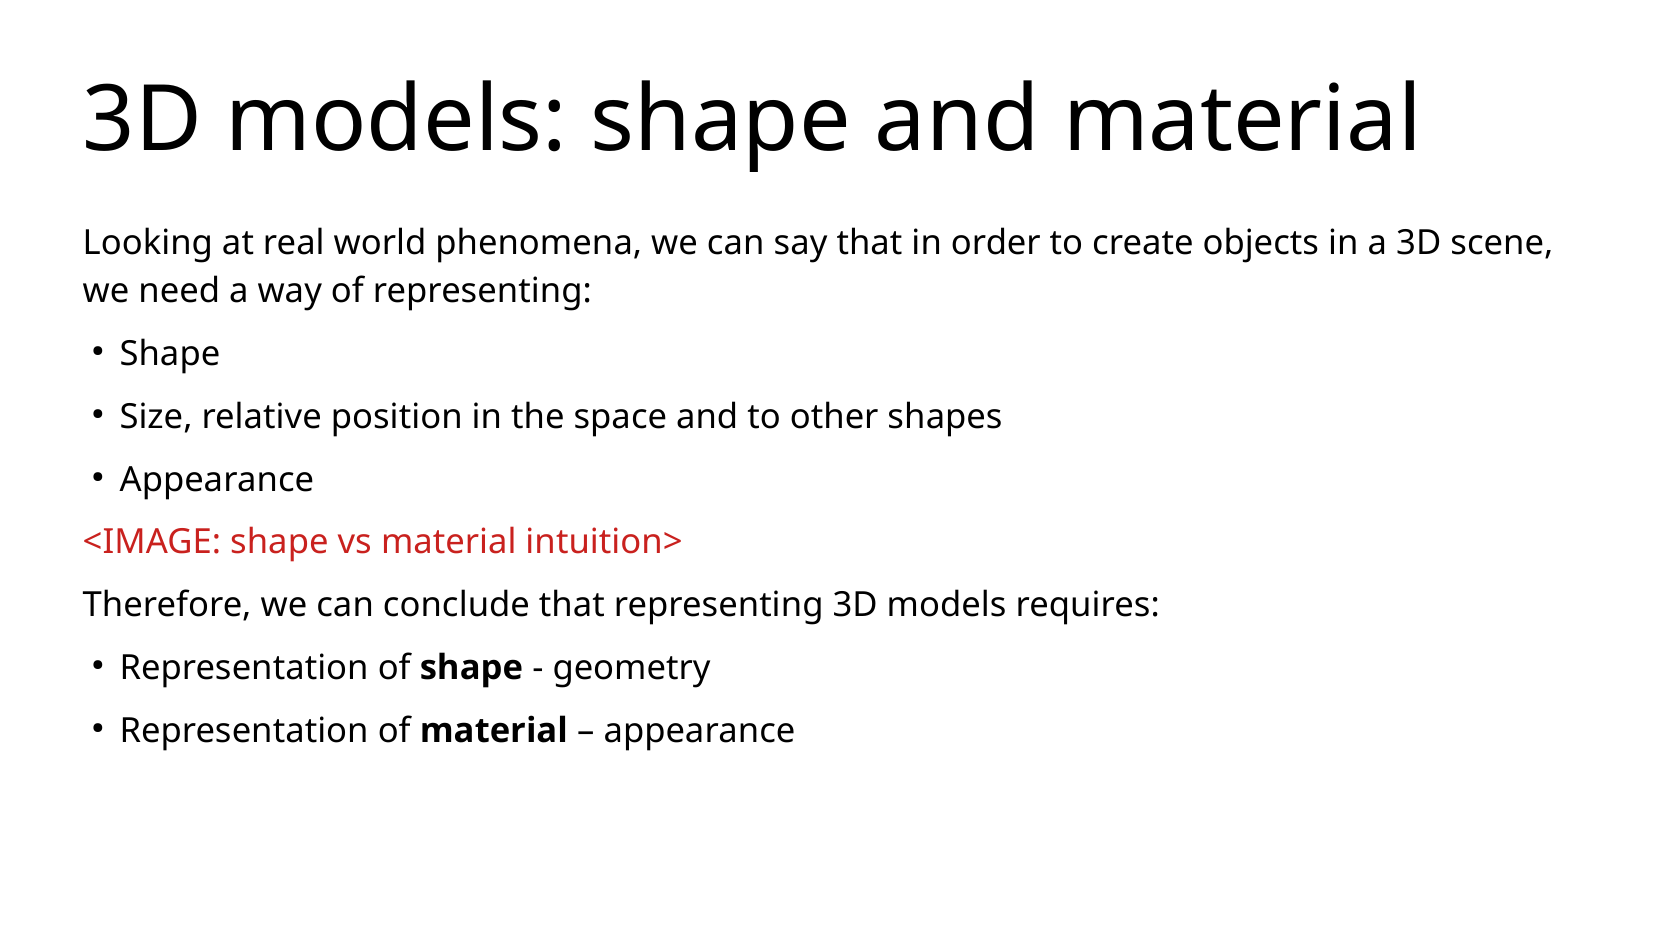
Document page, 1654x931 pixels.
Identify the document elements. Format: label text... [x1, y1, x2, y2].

title 3D models: shape and material [82, 37, 1571, 193]
list Looking at real world phenomena, we can say that in order to create objects in a 3D scene, we need a way of representing: Shape Size, relative position in the space and to other shapes Appearance <IMAGE: shape vs material intuition> Therefore, we can conclude that representing 3D models requires: Representation of shape - geometry Representation of material – appearance [82, 217, 1571, 758]
